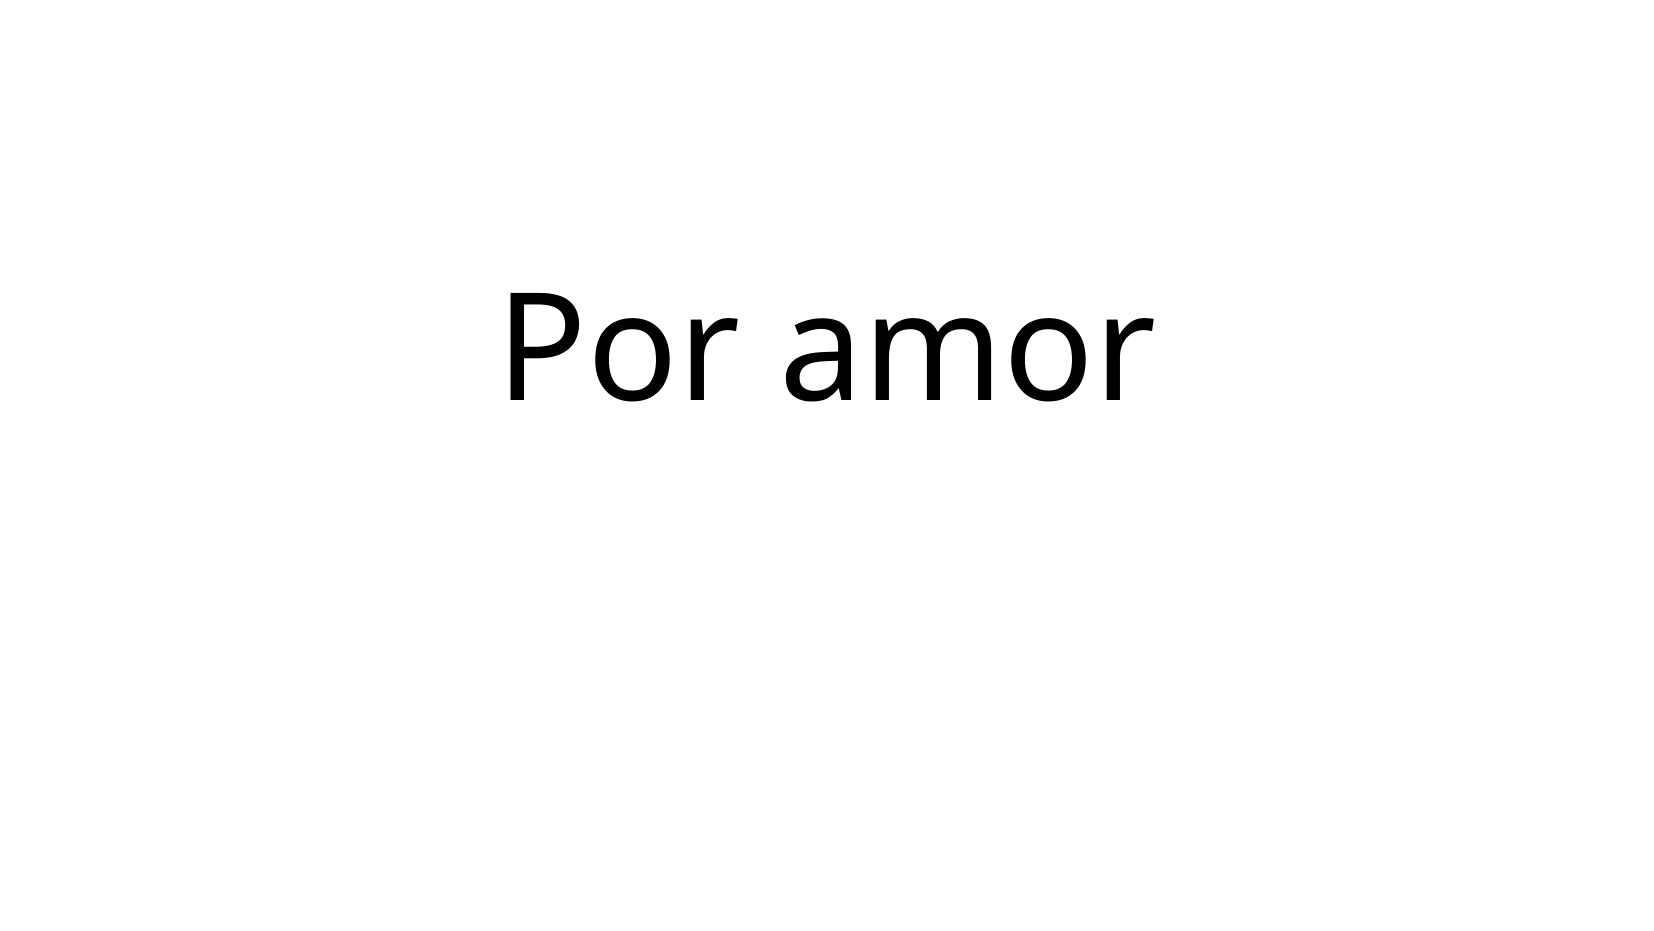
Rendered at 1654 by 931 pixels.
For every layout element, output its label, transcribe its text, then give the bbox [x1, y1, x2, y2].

title Por amor [0, 236, 1654, 448]
